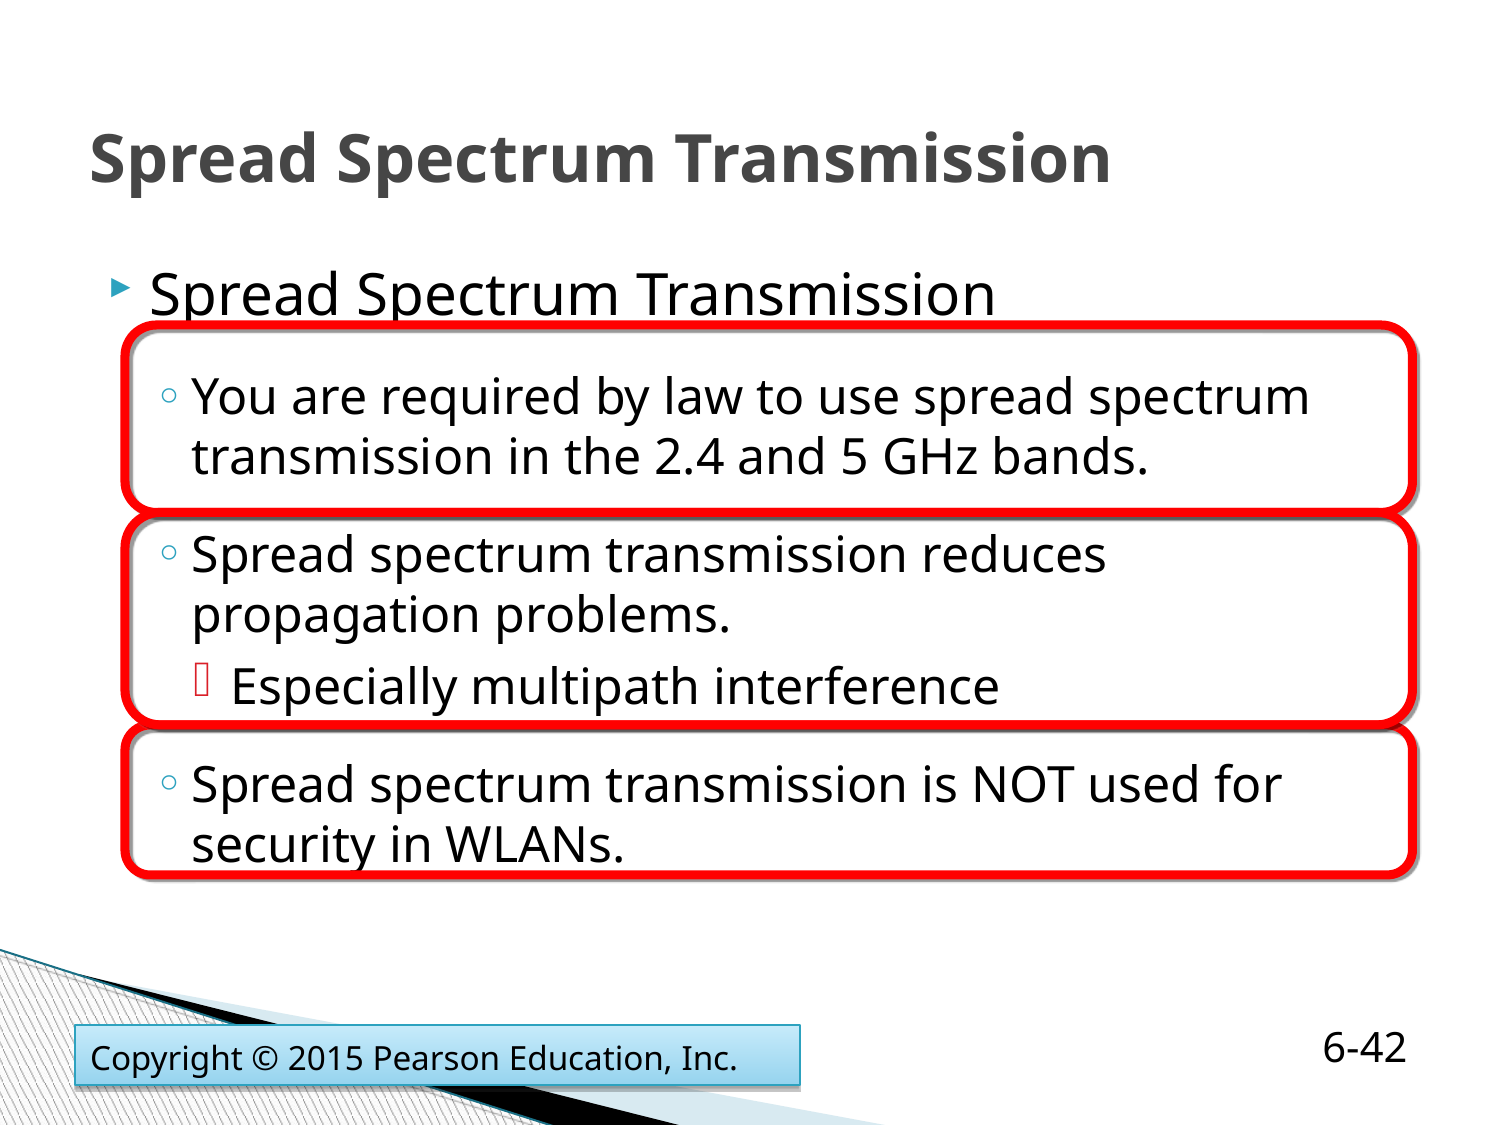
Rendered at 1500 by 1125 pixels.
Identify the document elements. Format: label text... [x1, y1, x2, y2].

footer Copyright © 2015 Pearson Education, Inc. [75, 1025, 800, 1085]
list Spread Spectrum Transmission You are required by law to use spread spectrum transmission in the 2.4 and 5 GHz bands. Spread spectrum transmission reduces propagation problems. Especially multipath interference Spread spectrum transmission is NOT used for security in WLANs. [75, 250, 1425, 986]
picture [0, 952, 543, 1125]
slide_number 6-1 [1250, 1025, 1423, 1085]
title Spread Spectrum Transmission [75, 62, 1425, 250]
